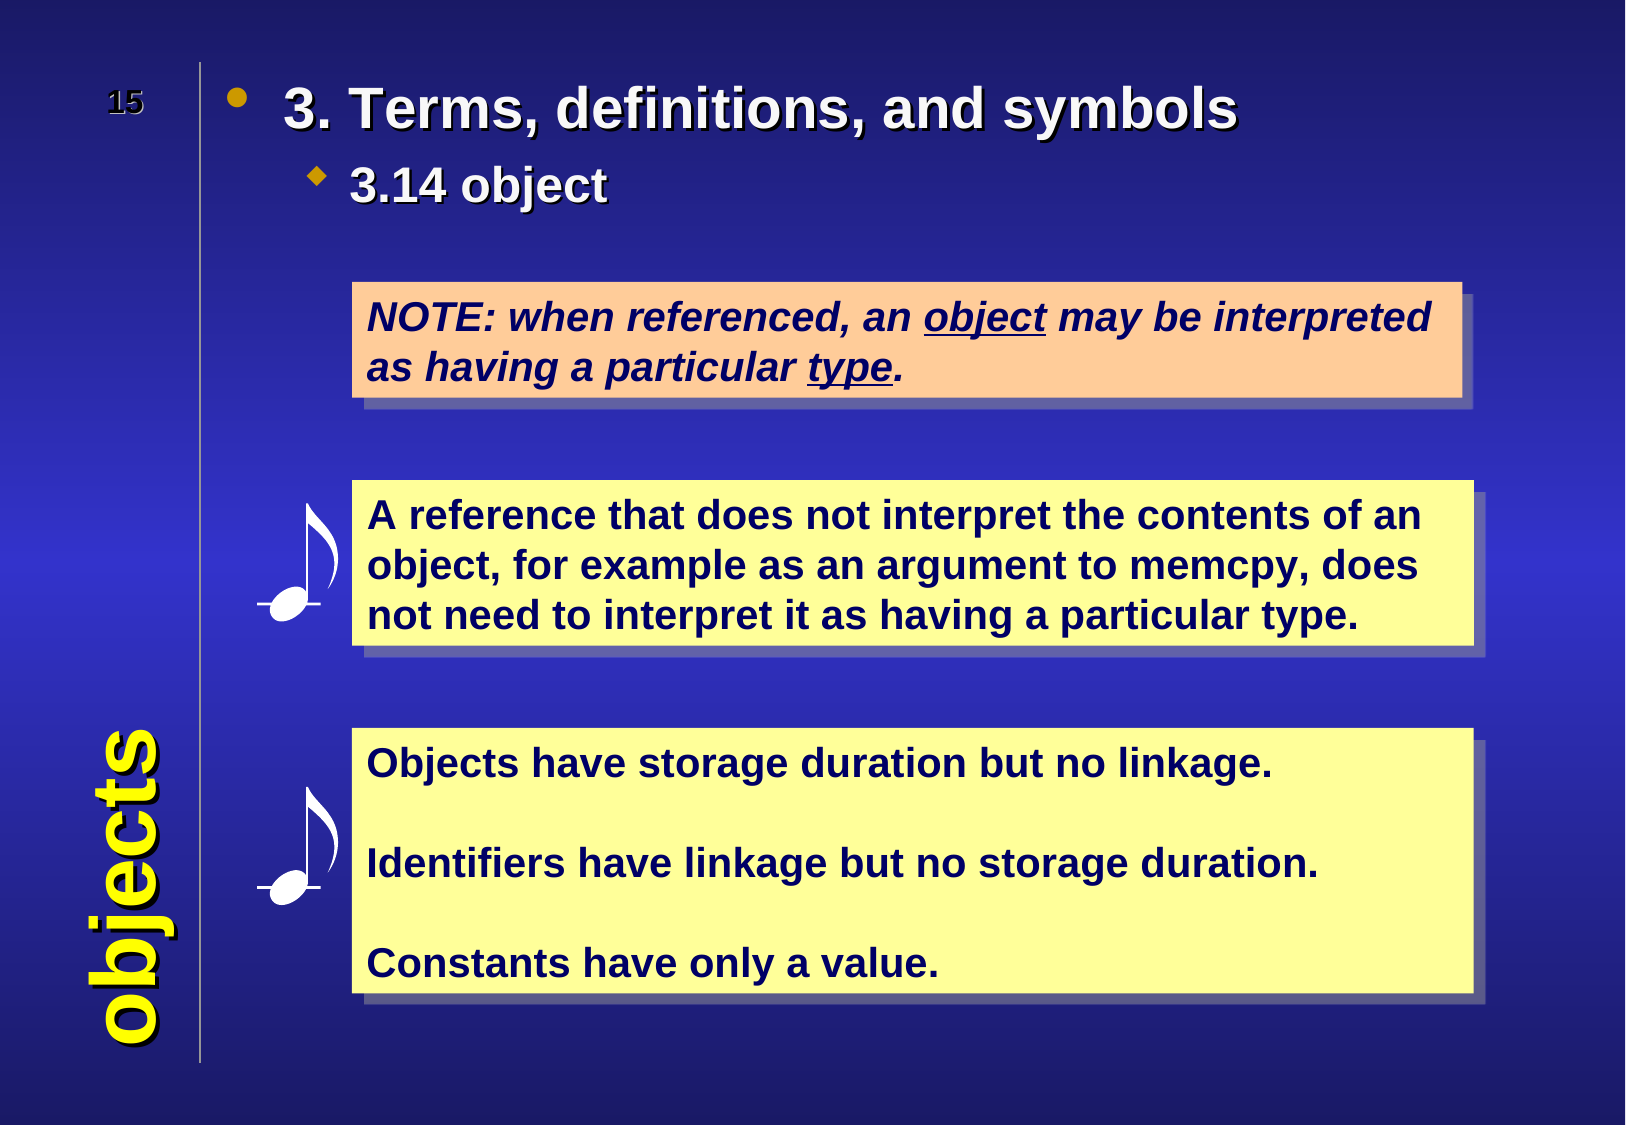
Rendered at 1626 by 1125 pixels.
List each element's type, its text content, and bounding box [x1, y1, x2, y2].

text_box A reference that does not interpret the contents of an object, for example as an argument to memcpy, does not need to interpret it as having a particular type. [352, 480, 1474, 646]
text_box [257, 786, 339, 906]
list 3. Terms, definitions, and symbols 3.14 object [212, 62, 1550, 1063]
text_box [257, 503, 339, 622]
text_box Objects have storage duration but no linkage. Identifiers have linkage but no storage duration. Constants have only a value. [351, 727, 1474, 994]
title objects [50, 187, 188, 1063]
text_box NOTE: when referenced, an object may be interpreted as having a particular type. [352, 281, 1463, 398]
